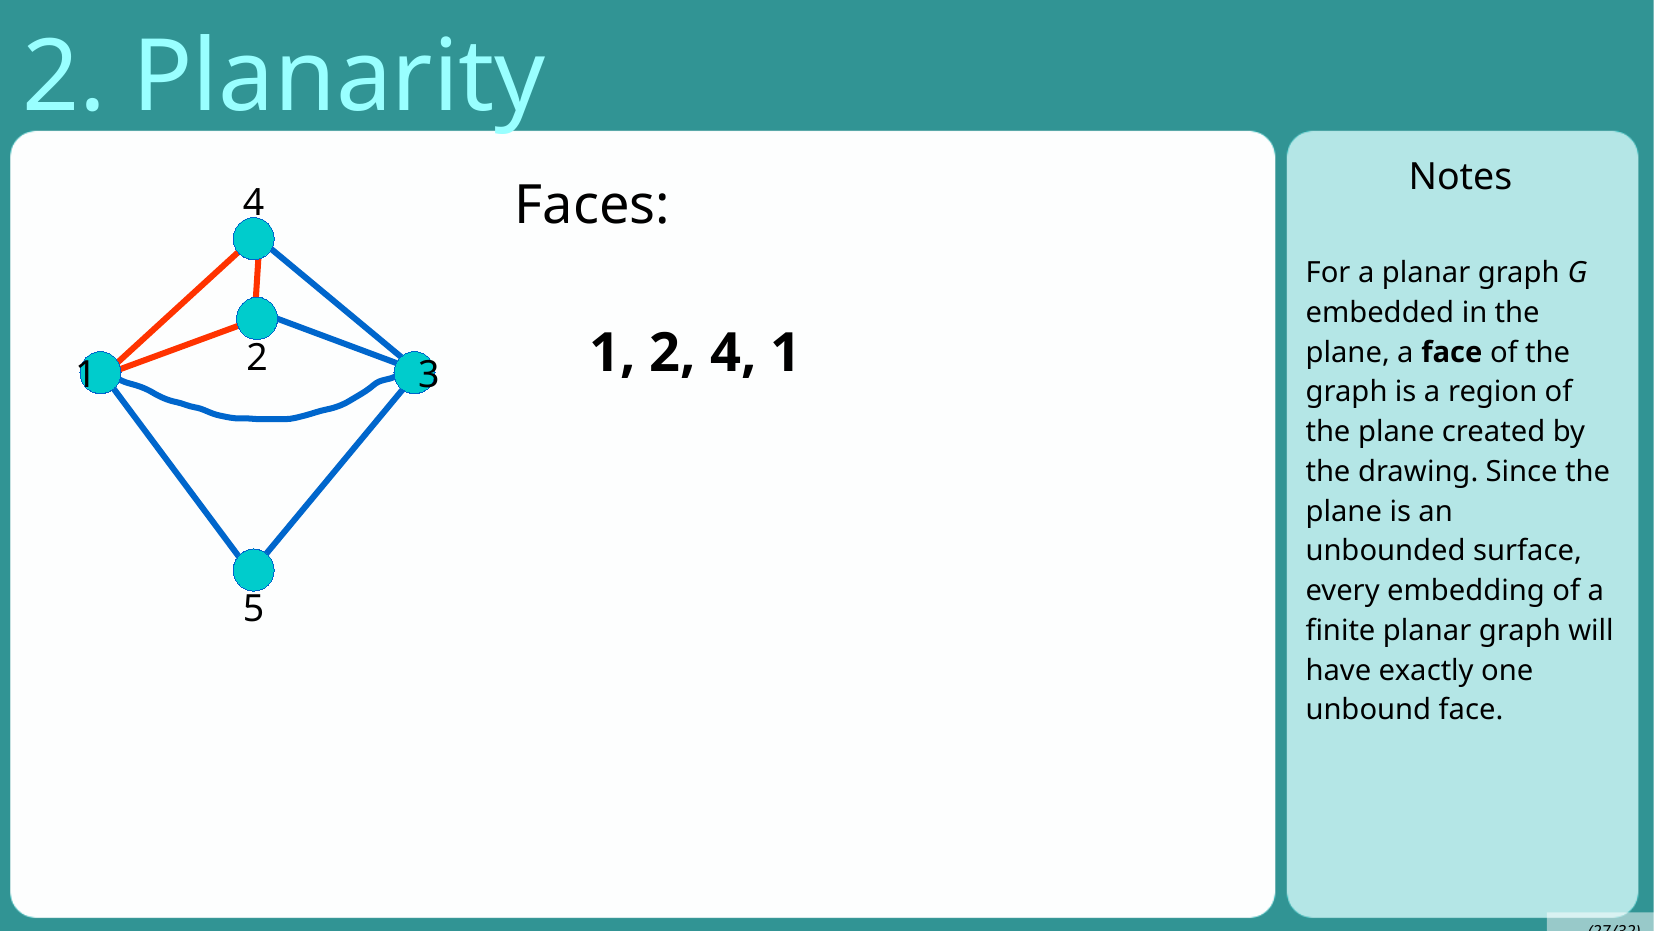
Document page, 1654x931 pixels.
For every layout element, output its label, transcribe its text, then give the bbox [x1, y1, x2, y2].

picture [0, 0, 1654, 931]
text_box 3 [393, 351, 434, 394]
text_box 4 [233, 217, 275, 260]
text_box 1 [79, 351, 122, 394]
text_box Notes For a planar graph G embedded in the plane, a face of the graph is a region of the plane created by the drawing. Since the plane is an unbounded surface, every embedding of a finite planar graph will have exactly one unbound face. [1290, 141, 1631, 766]
text_box Faces: 1, 2, 4, 1 [514, 165, 1247, 892]
title 2. Planarity [22, 13, 1511, 130]
text_box (<number>/32) [1546, 912, 1654, 931]
text_box 5 [233, 548, 275, 592]
text_box 2 [236, 297, 278, 340]
